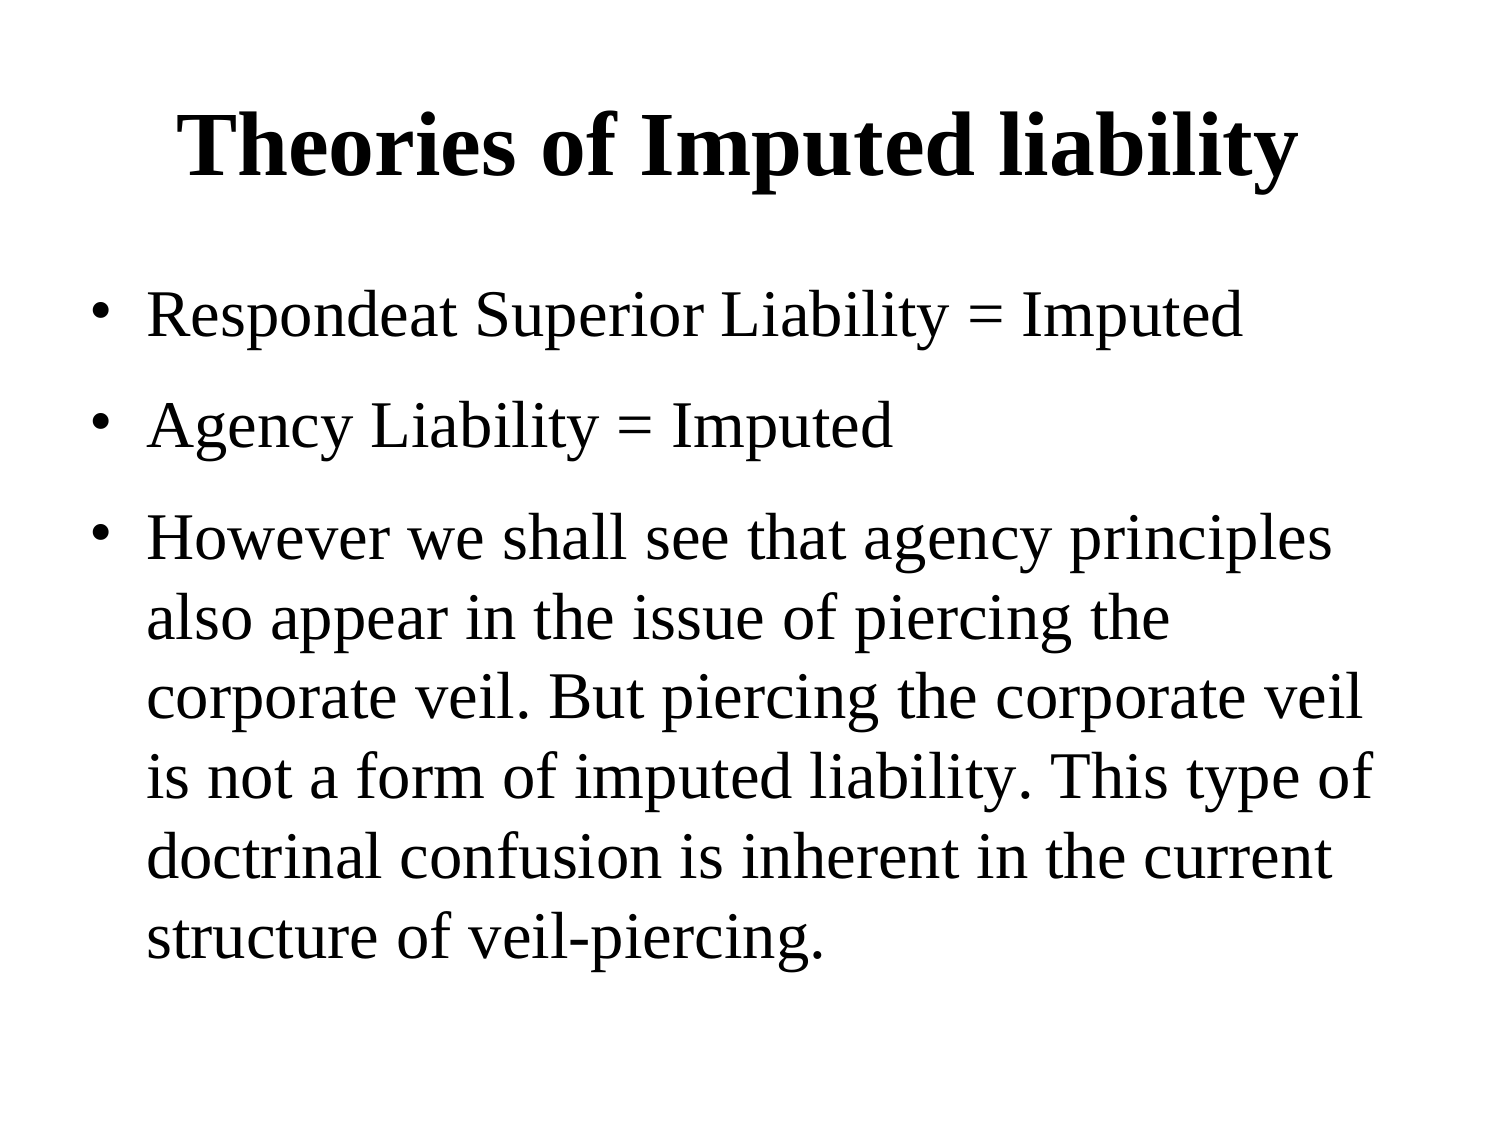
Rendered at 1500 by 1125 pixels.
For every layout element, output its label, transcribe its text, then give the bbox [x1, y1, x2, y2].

list Respondeat Superior Liability = Imputed Agency Liability = Imputed However we shall see that agency principles also appear in the issue of piercing the corporate veil. But piercing the corporate veil is not a form of imputed liability. This type of doctrinal confusion is inherent in the current structure of veil-piercing. [75, 262, 1426, 1005]
title Theories of Imputed liability [75, 45, 1426, 233]
